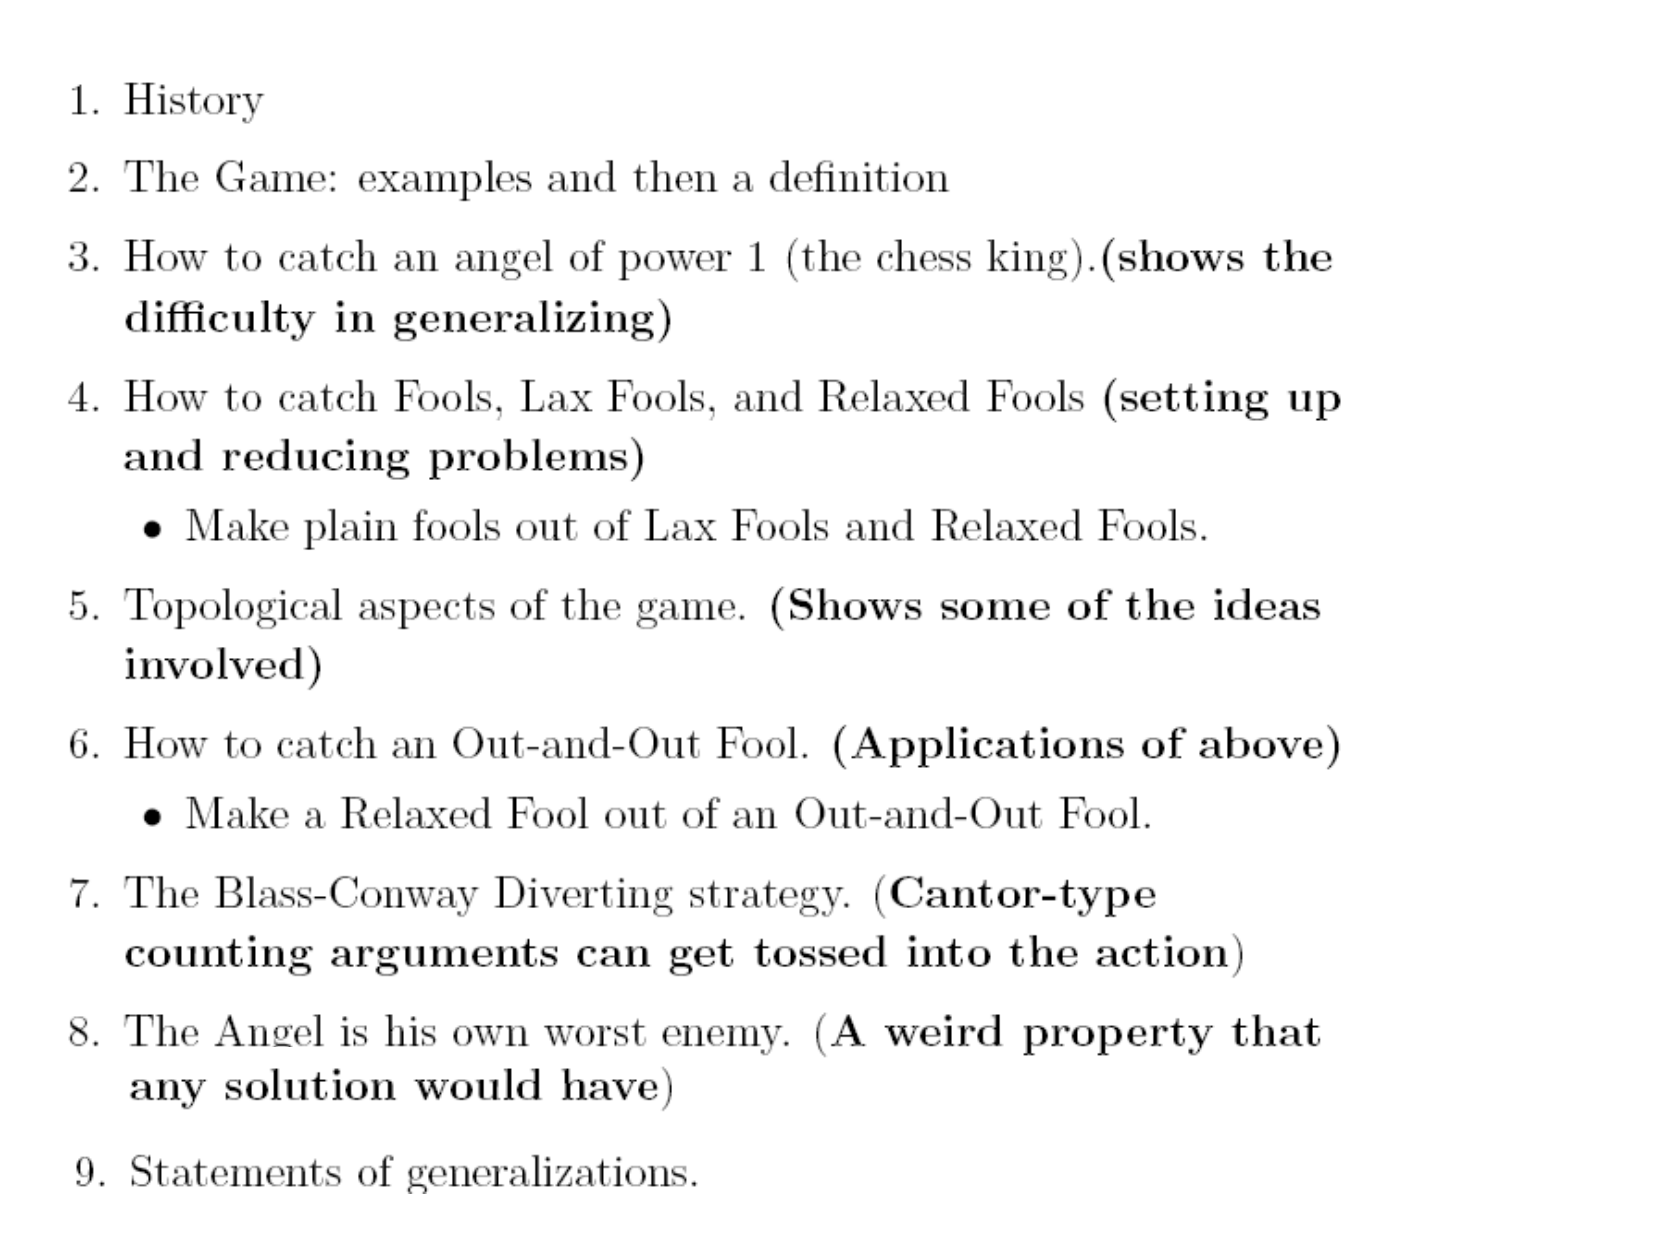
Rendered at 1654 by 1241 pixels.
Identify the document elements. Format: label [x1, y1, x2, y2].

picture [66, 74, 1351, 1194]
